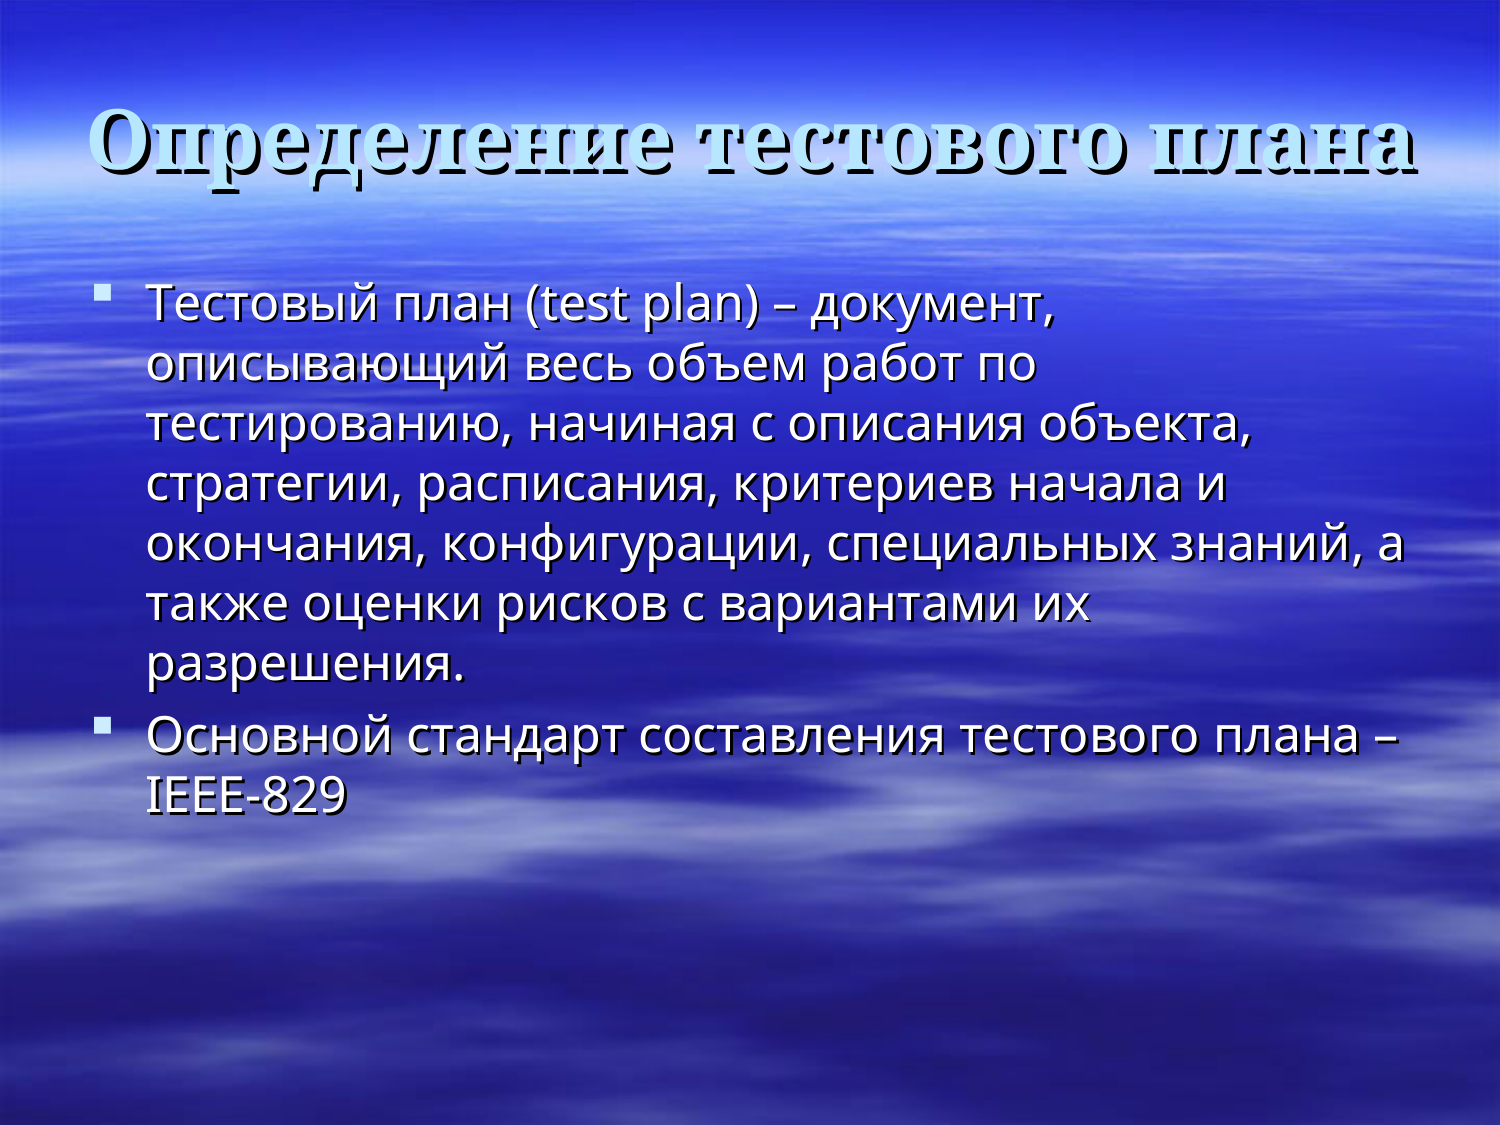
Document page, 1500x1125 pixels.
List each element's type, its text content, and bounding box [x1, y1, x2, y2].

picture [0, 0, 1500, 1125]
title Определение тестового плана [53, 42, 1449, 231]
list Тестовый план (test plan) – документ, описывающий весь объем работ по тестированию, начиная с описания объекта, стратегии, расписания, критериев начала и окончания, конфигурации, специальных знаний, а также оценки рисков с вариантами их разрешения. Основной стандарт составления тестового плана – IEEE-829 [74, 262, 1425, 1000]
